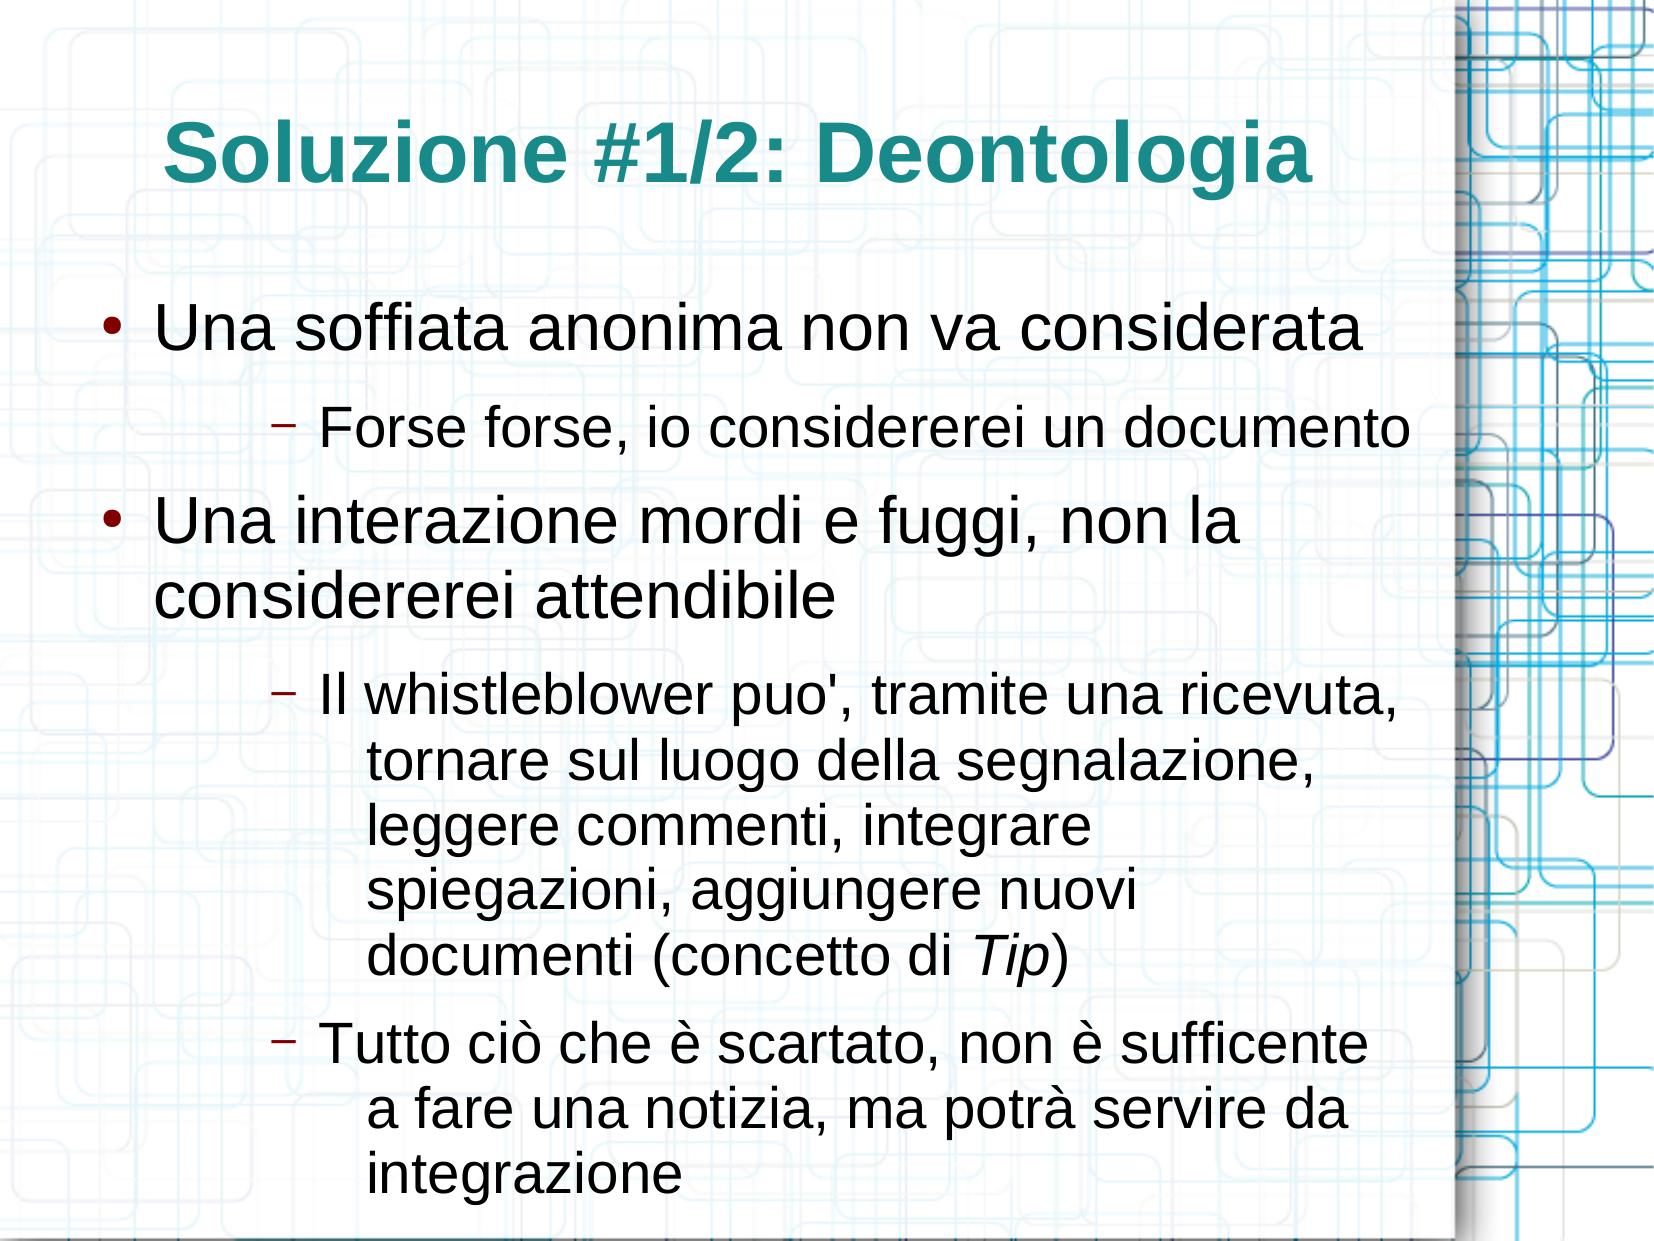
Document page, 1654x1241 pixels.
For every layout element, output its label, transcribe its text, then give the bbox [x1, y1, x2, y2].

title Soluzione #1/2: Deontologia [59, 49, 1418, 257]
list Una soffiata anonima non va considerata Forse forse, io considererei un documento Una interazione mordi e fuggi, non la considererei attendibile Il whistleblower puo', tramite una ricevuta, tornare sul luogo della segnalazione, leggere commenti, integrare spiegazioni, aggiungere nuovi documenti (concetto di Tip) Tutto ciò che è scartato, non è sufficente a fare una notizia, ma potrà servire da integrazione [82, 290, 1418, 1207]
picture [0, 0, 1654, 1241]
